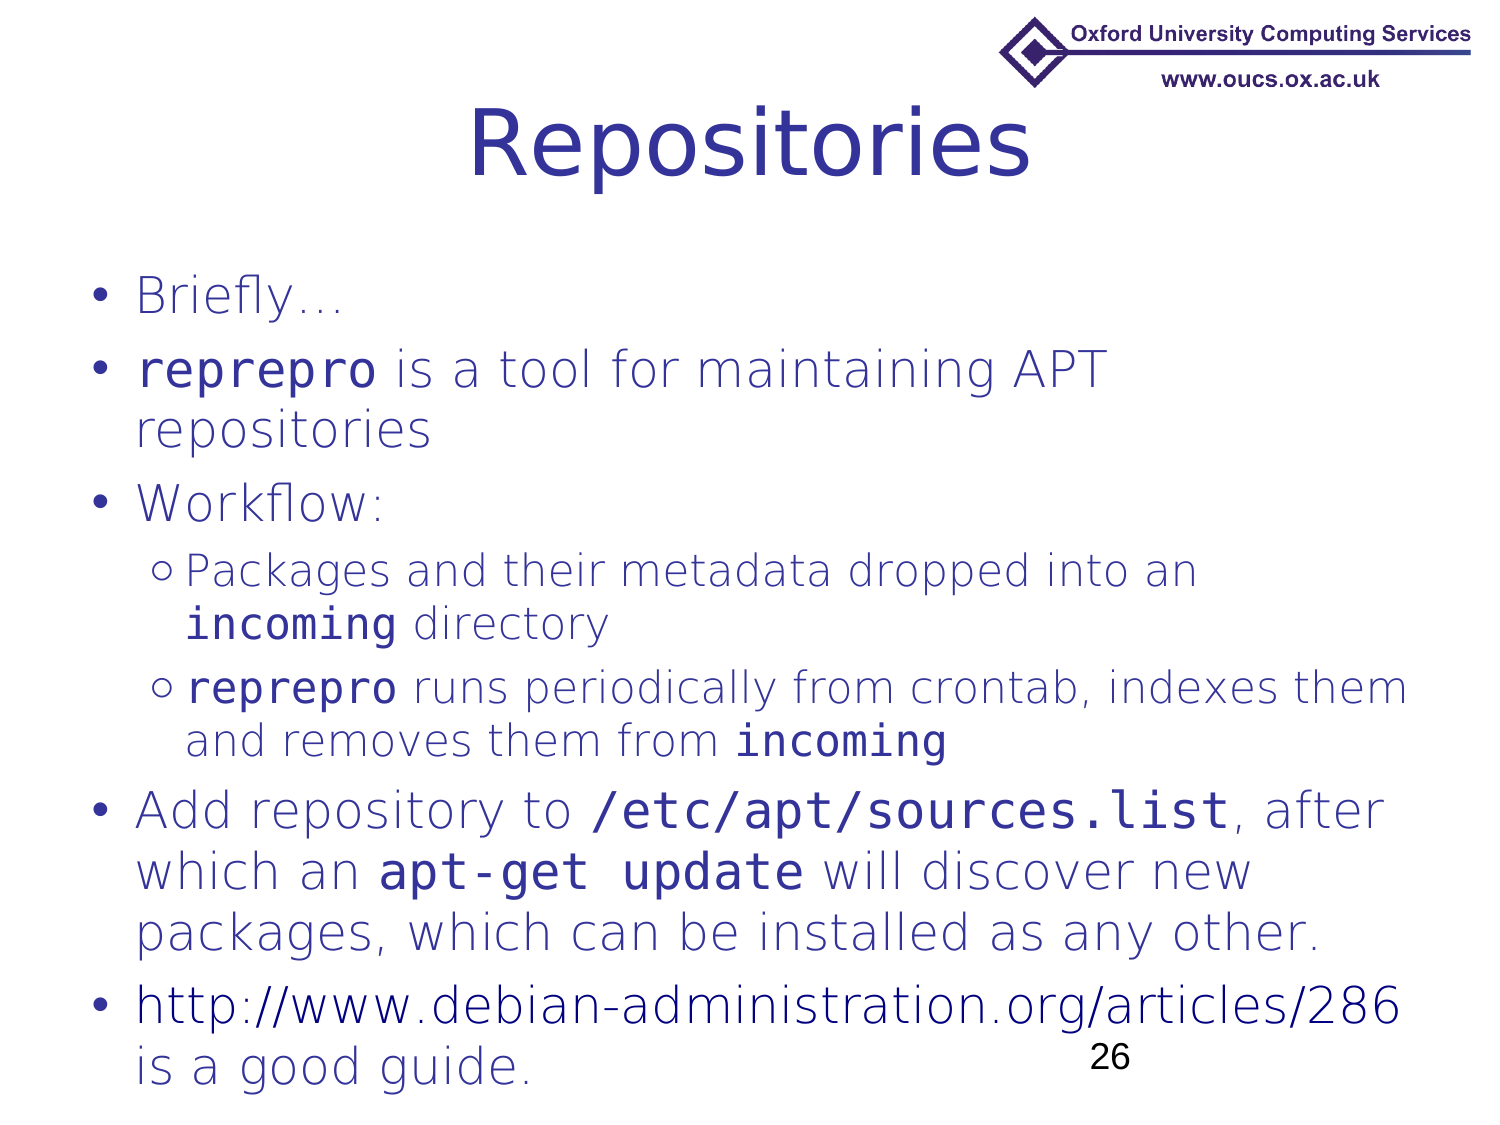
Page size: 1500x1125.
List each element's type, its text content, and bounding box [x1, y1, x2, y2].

list Briefly… reprepro is a tool for maintaining APT repositories Workflow: Packages and their metadata dropped into an incoming directory reprepro runs periodically from crontab, indexes them and removes them from incoming Add repository to /etc/apt/sources.list, after which an apt-get update will discover new packages, which can be installed as any other. http://www.debian-administration.org/articles/286 is a good guide. [76, 255, 1427, 1124]
title Repositories [75, 45, 1426, 233]
picture [998, 16, 1471, 102]
